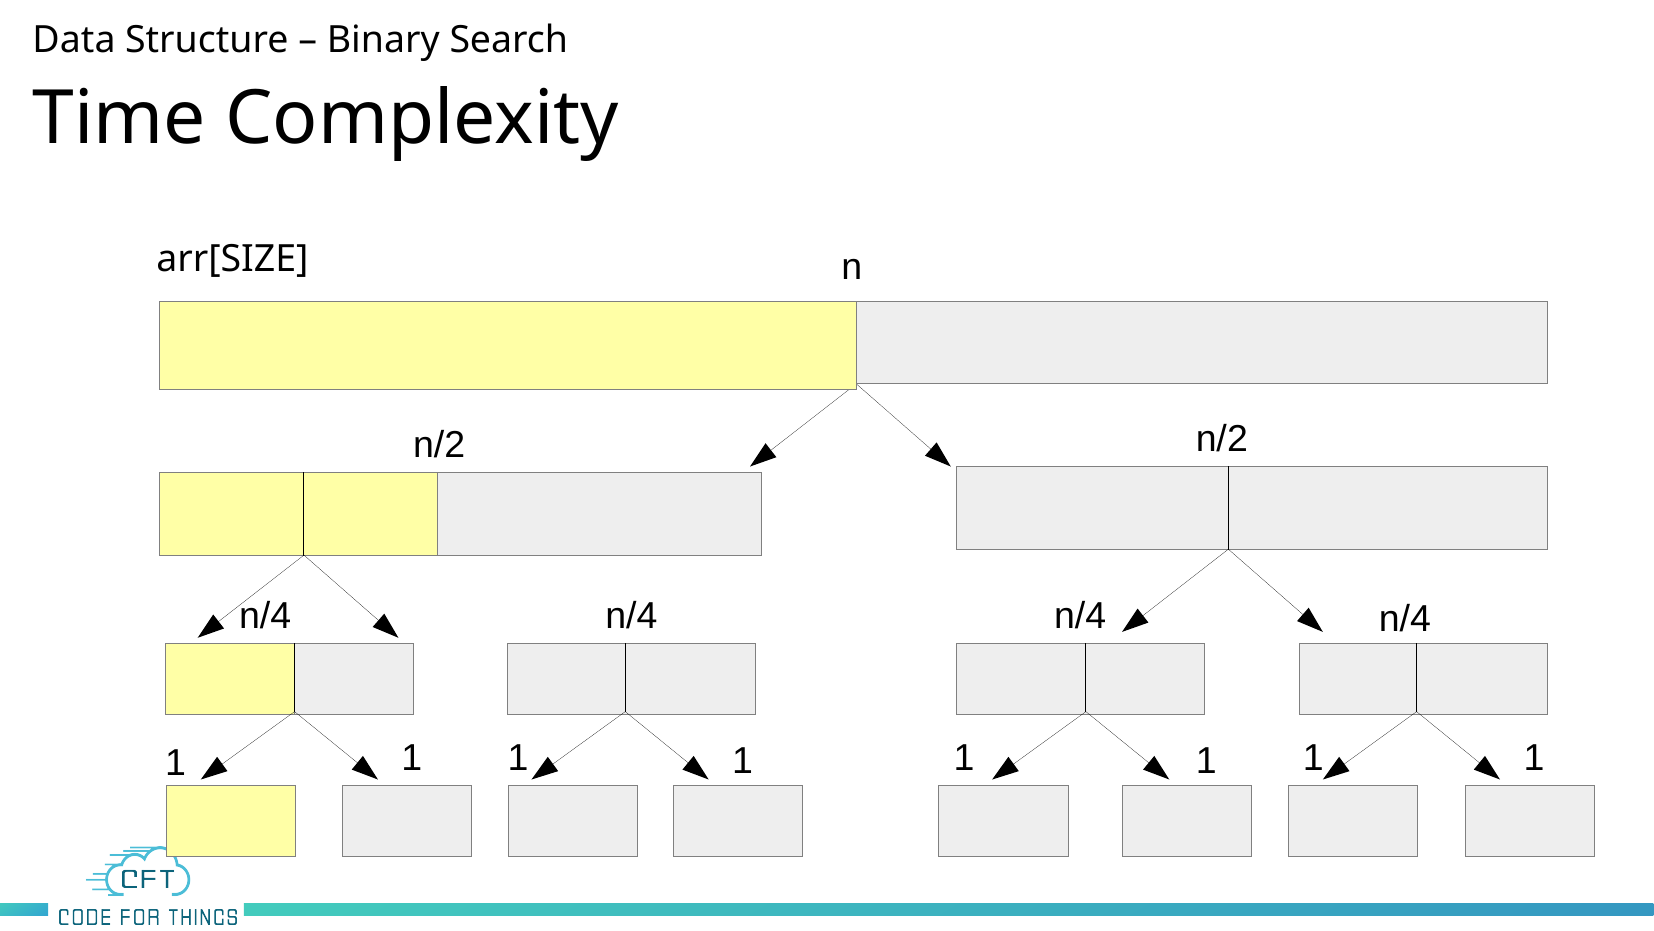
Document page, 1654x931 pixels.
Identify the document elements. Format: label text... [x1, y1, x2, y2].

text_box [159, 301, 1548, 390]
text_box [342, 785, 472, 857]
text_box [1288, 785, 1418, 857]
text_box 1 [717, 732, 780, 790]
text_box n/2 [398, 415, 497, 473]
text_box [304, 472, 762, 556]
text_box [1086, 643, 1205, 715]
text_box 1 [492, 728, 556, 786]
text_box 1 [386, 728, 449, 786]
text_box 1 [1181, 732, 1244, 790]
text_box [1299, 643, 1416, 715]
text_box [938, 785, 1069, 857]
text_box [1229, 466, 1548, 550]
text_box [956, 466, 1228, 550]
text_box 1 [1508, 728, 1571, 786]
title Data Structure – Binary Search Time Complexity [32, 12, 1184, 166]
text_box 1 [938, 728, 1002, 786]
text_box [165, 643, 294, 715]
text_box [626, 643, 756, 715]
text_box [673, 785, 803, 857]
text_box [1465, 785, 1595, 857]
text_box [507, 643, 625, 715]
text_box n/4 [224, 586, 323, 644]
text_box [956, 643, 1085, 715]
text_box n/4 [1364, 590, 1462, 648]
text_box n/4 [1039, 586, 1137, 644]
text_box n/2 [1181, 409, 1279, 467]
text_box n/4 [224, 586, 262, 616]
text_box [508, 785, 638, 857]
text_box [1417, 643, 1548, 715]
text_box n [826, 238, 878, 296]
text_box n/4 [590, 586, 689, 644]
text_box 1 [1288, 728, 1351, 786]
text_box [295, 643, 414, 715]
picture [59, 846, 237, 925]
text_box 1 [150, 734, 213, 792]
text_box [159, 472, 303, 556]
text_box [1122, 785, 1252, 857]
text_box arr[SIZE] [141, 224, 355, 291]
text_box [166, 785, 296, 857]
